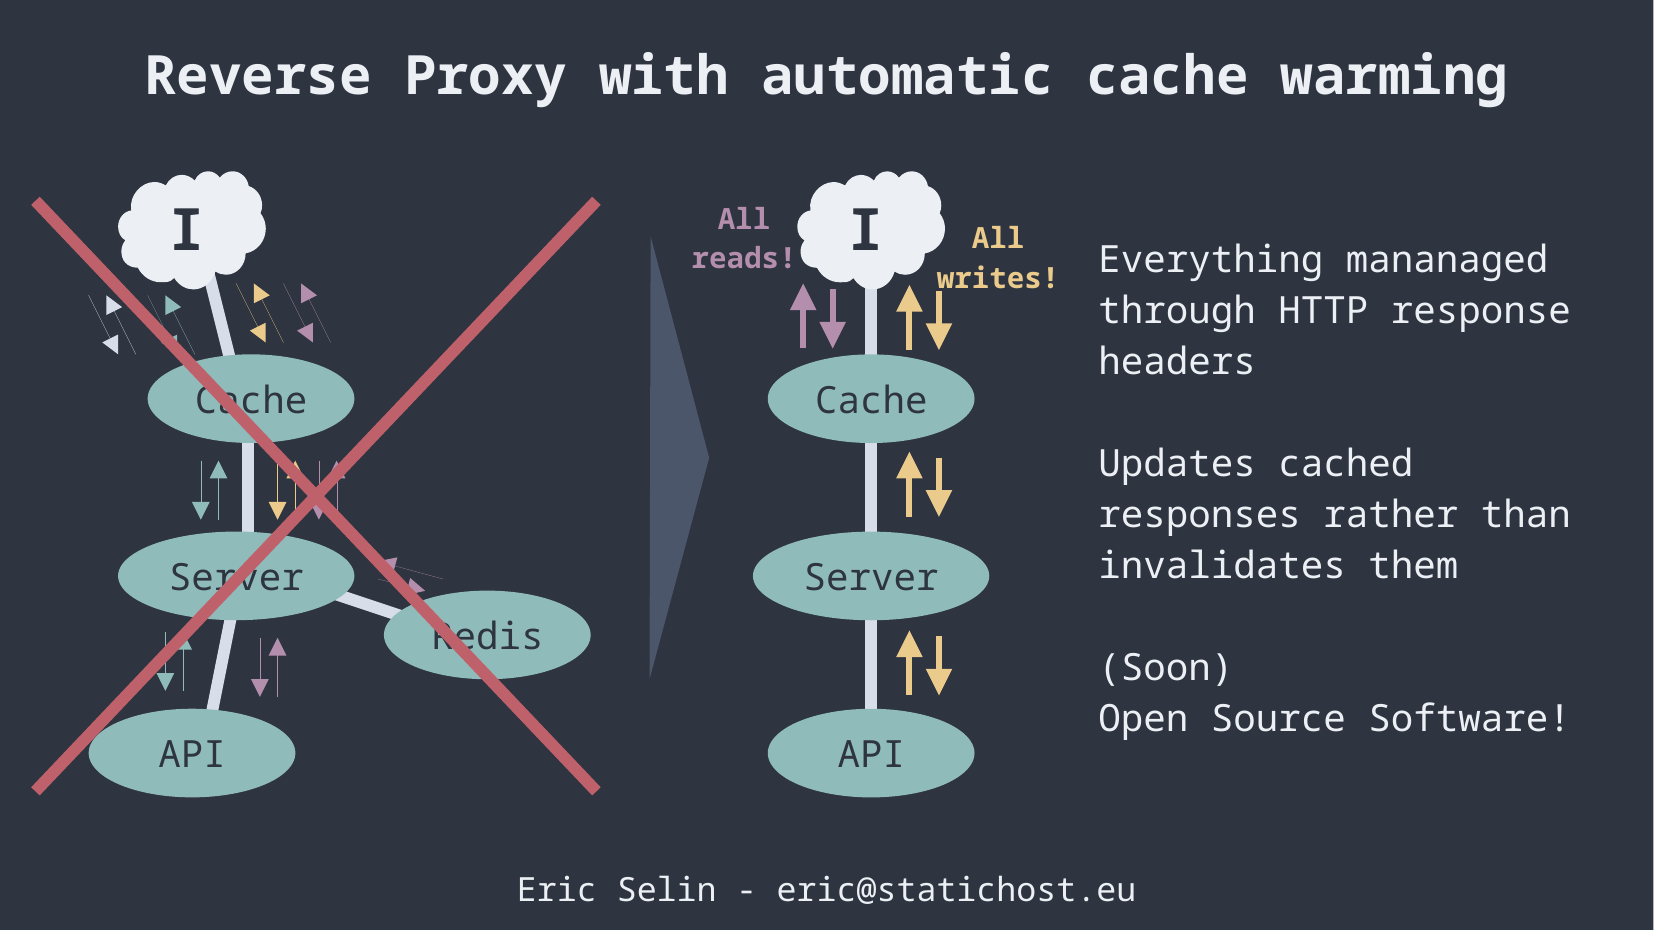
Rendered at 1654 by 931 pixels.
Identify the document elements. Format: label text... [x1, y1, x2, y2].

text_box Cache [147, 365, 256, 443]
text_box [649, 236, 710, 680]
title Everything mananaged through HTTP response headers Updates cached responses rather than invalidates them (Soon) Open Source Software! [1098, 177, 1589, 798]
title All reads! [685, 200, 804, 275]
text_box Cache [767, 354, 975, 444]
text_box Cache [196, 354, 355, 442]
text_box Server [209, 536, 355, 621]
text_box Server [118, 531, 271, 617]
text_box I [118, 171, 266, 290]
text_box Redis [423, 590, 591, 679]
text_box Redis [383, 605, 481, 680]
title All writes! [909, 218, 1087, 296]
title Eric Selin - eric@statichost.eu [82, 850, 1571, 926]
text_box API [767, 708, 975, 798]
title Reverse Proxy with automatic cache warming [41, 29, 1613, 119]
text_box I [804, 171, 943, 290]
text_box Server [752, 531, 990, 621]
text_box API [88, 708, 296, 798]
